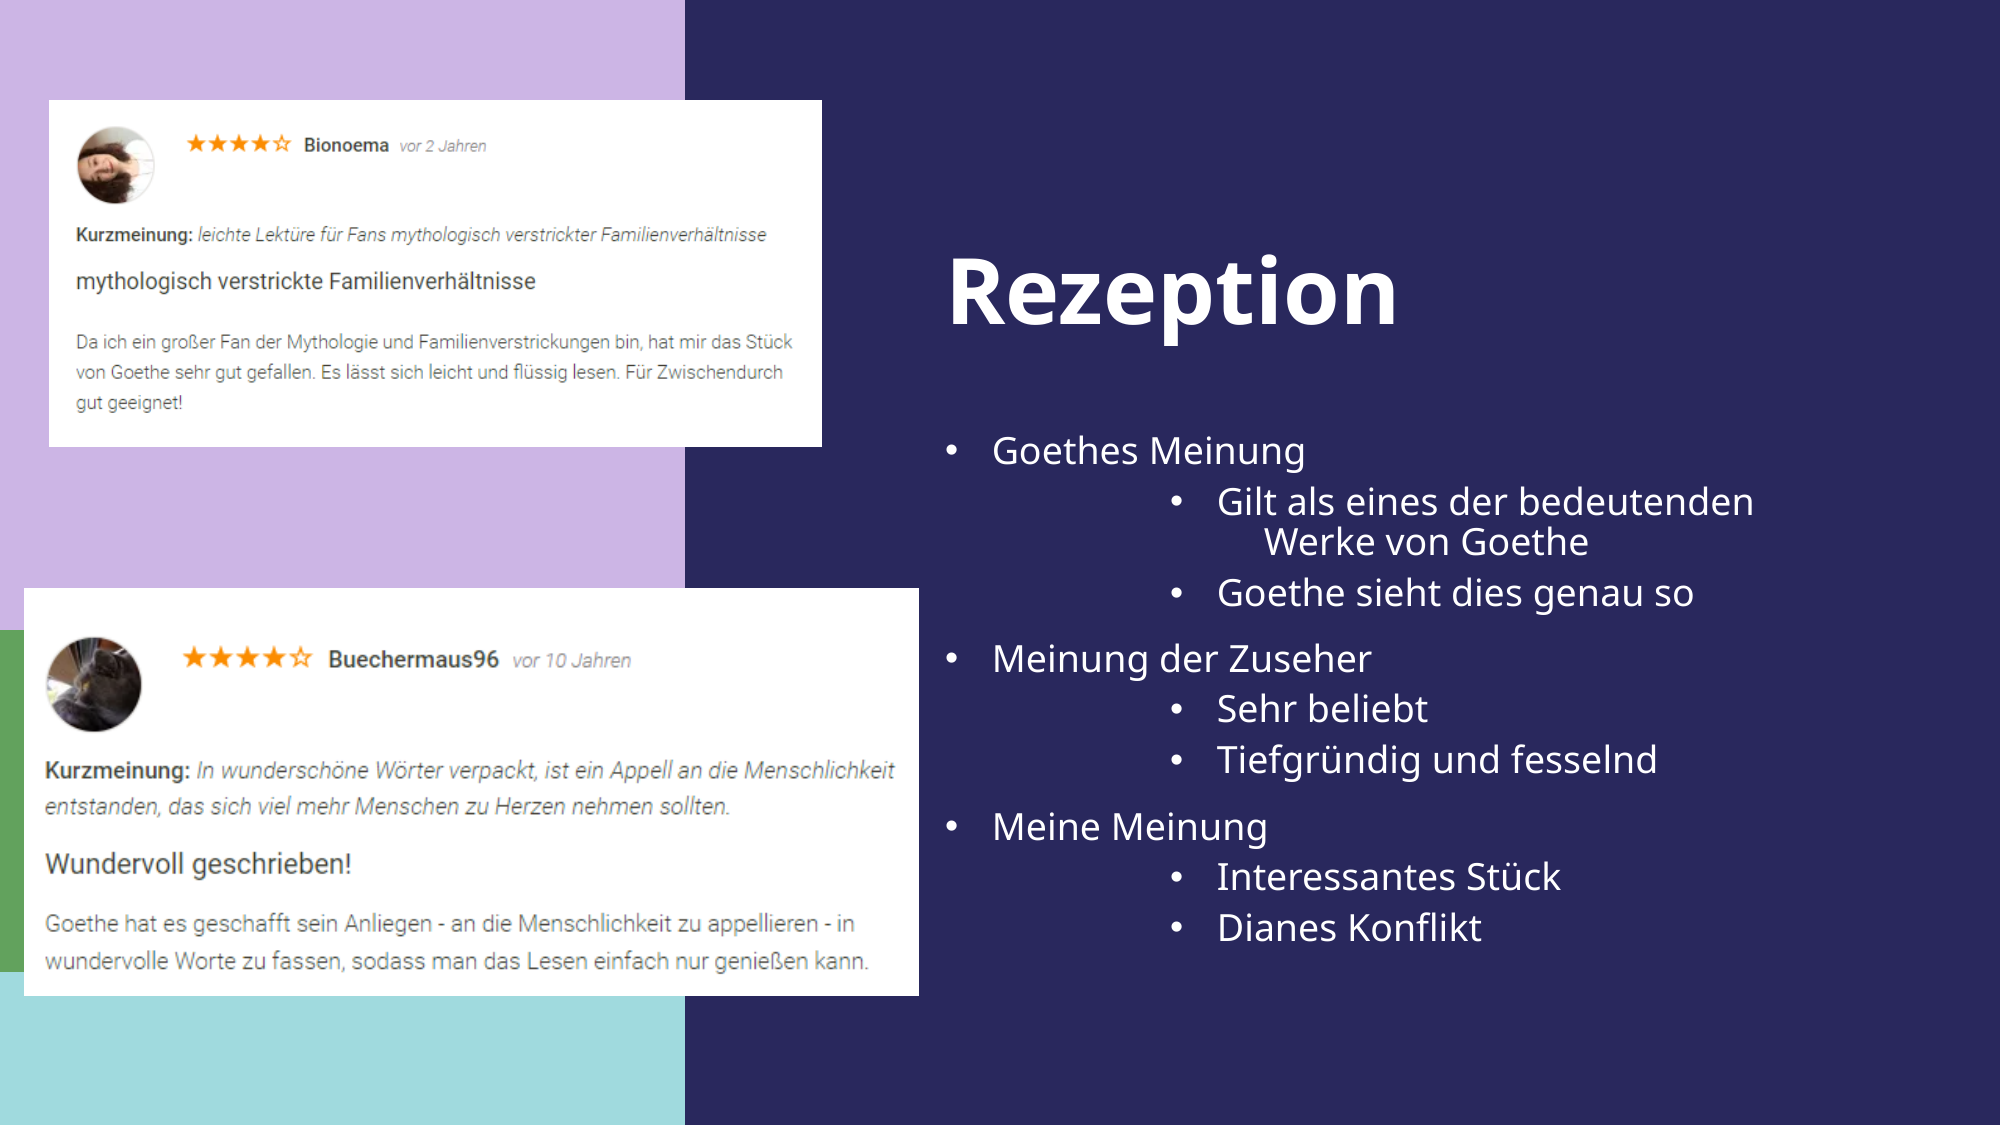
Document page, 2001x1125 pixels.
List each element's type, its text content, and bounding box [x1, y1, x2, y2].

picture [24, 588, 919, 997]
title Rezeption [930, 134, 1863, 353]
picture [49, 100, 822, 447]
list Goethes Meinung Gilt als eines der bedeutenden Werke von Goethe Goethe sieht dies genau so Meinung der Zuseher Sehr beliebt Tiefgründig und fesselnd Meine Meinung Interessantes Stück Dianes Konflikt [930, 419, 1863, 1025]
